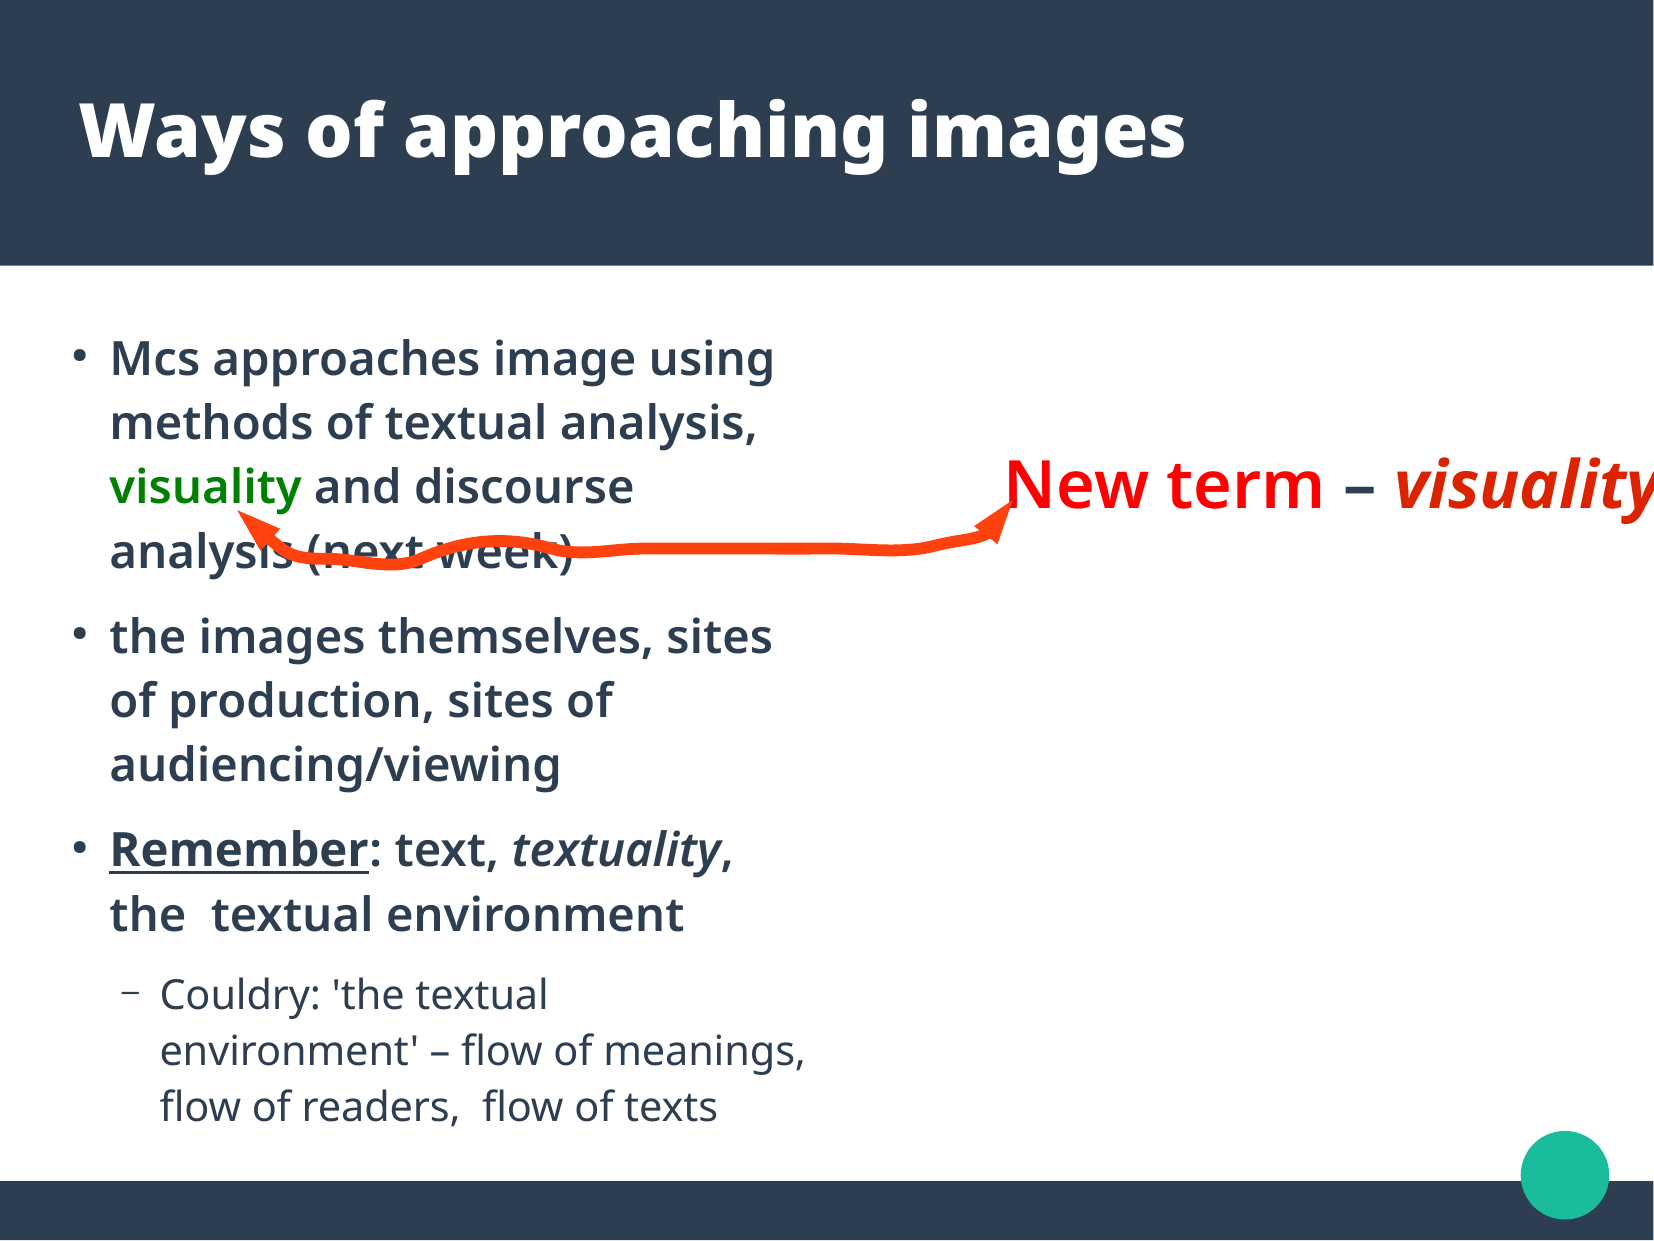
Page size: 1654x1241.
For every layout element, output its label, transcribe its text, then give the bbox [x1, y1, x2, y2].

title Ways of approaching images [59, 49, 1595, 207]
list Mcs approaches image using methods of textual analysis, visuality and discourse analysis (next week) the images themselves, sites of production, sites of audiencing/viewing Remember: text, textuality, the textual environment Couldry: 'the textual environment' – flow of meanings, flow of readers, flow of texts [59, 324, 809, 1152]
list New term – visuality [1003, 437, 1654, 1241]
